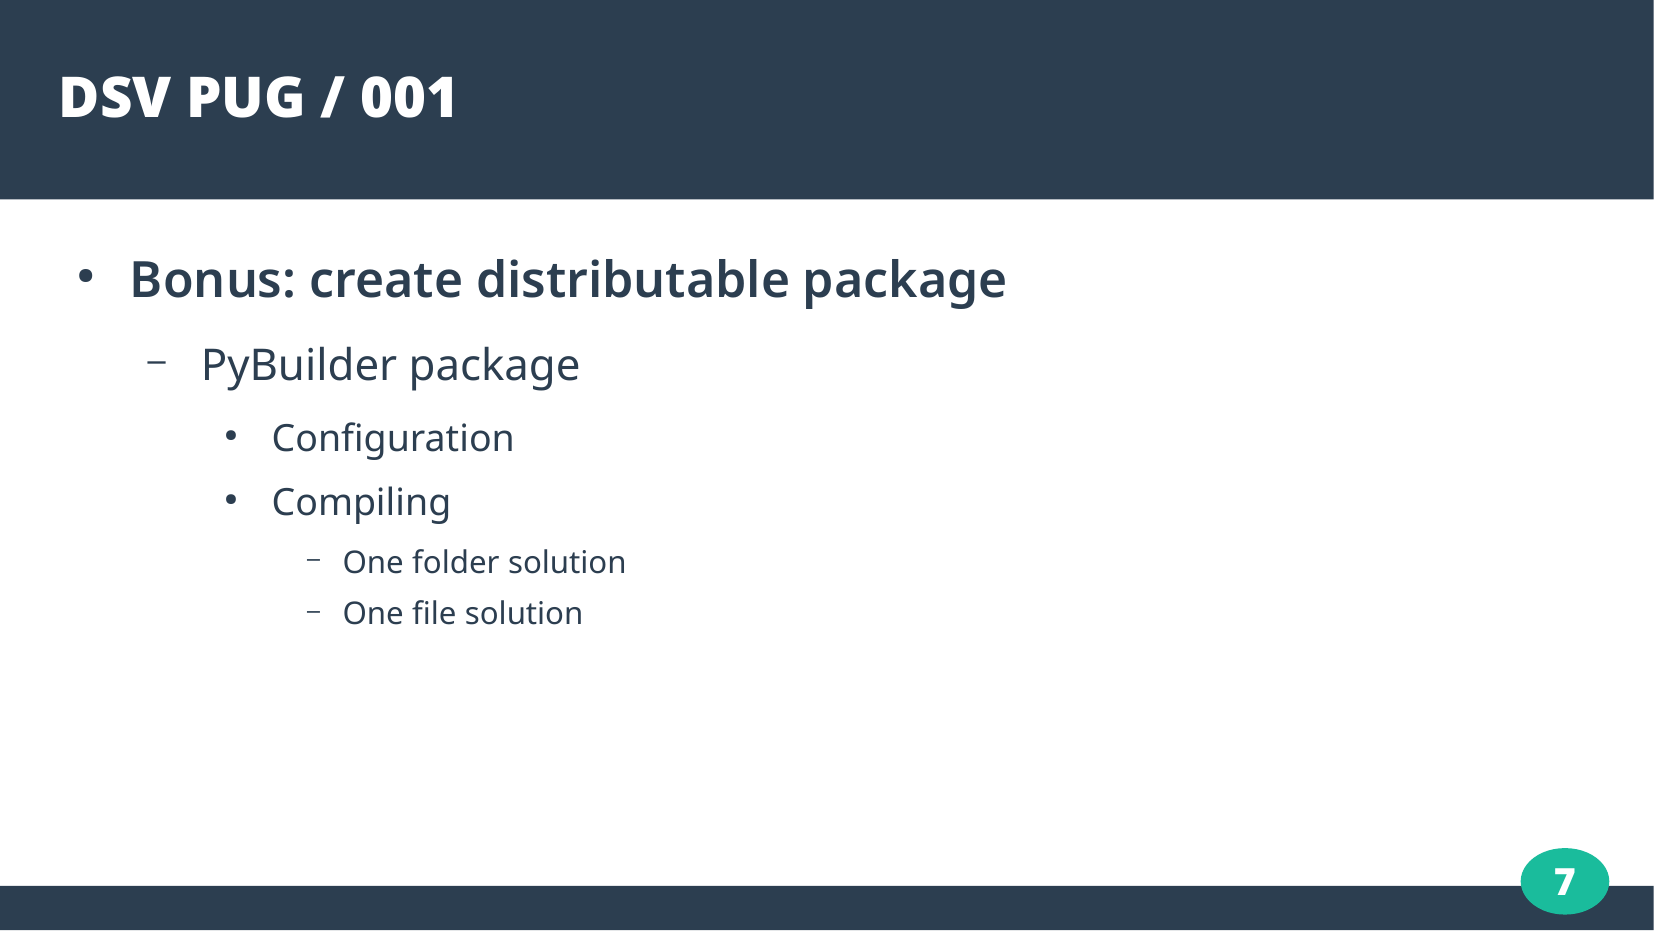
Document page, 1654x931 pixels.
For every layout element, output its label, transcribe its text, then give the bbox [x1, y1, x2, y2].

title DSV PUG / 001 [59, 37, 1595, 155]
list Bonus: create distributable package PyBuilder package Configuration Compiling One folder solution One file solution [59, 243, 1595, 864]
